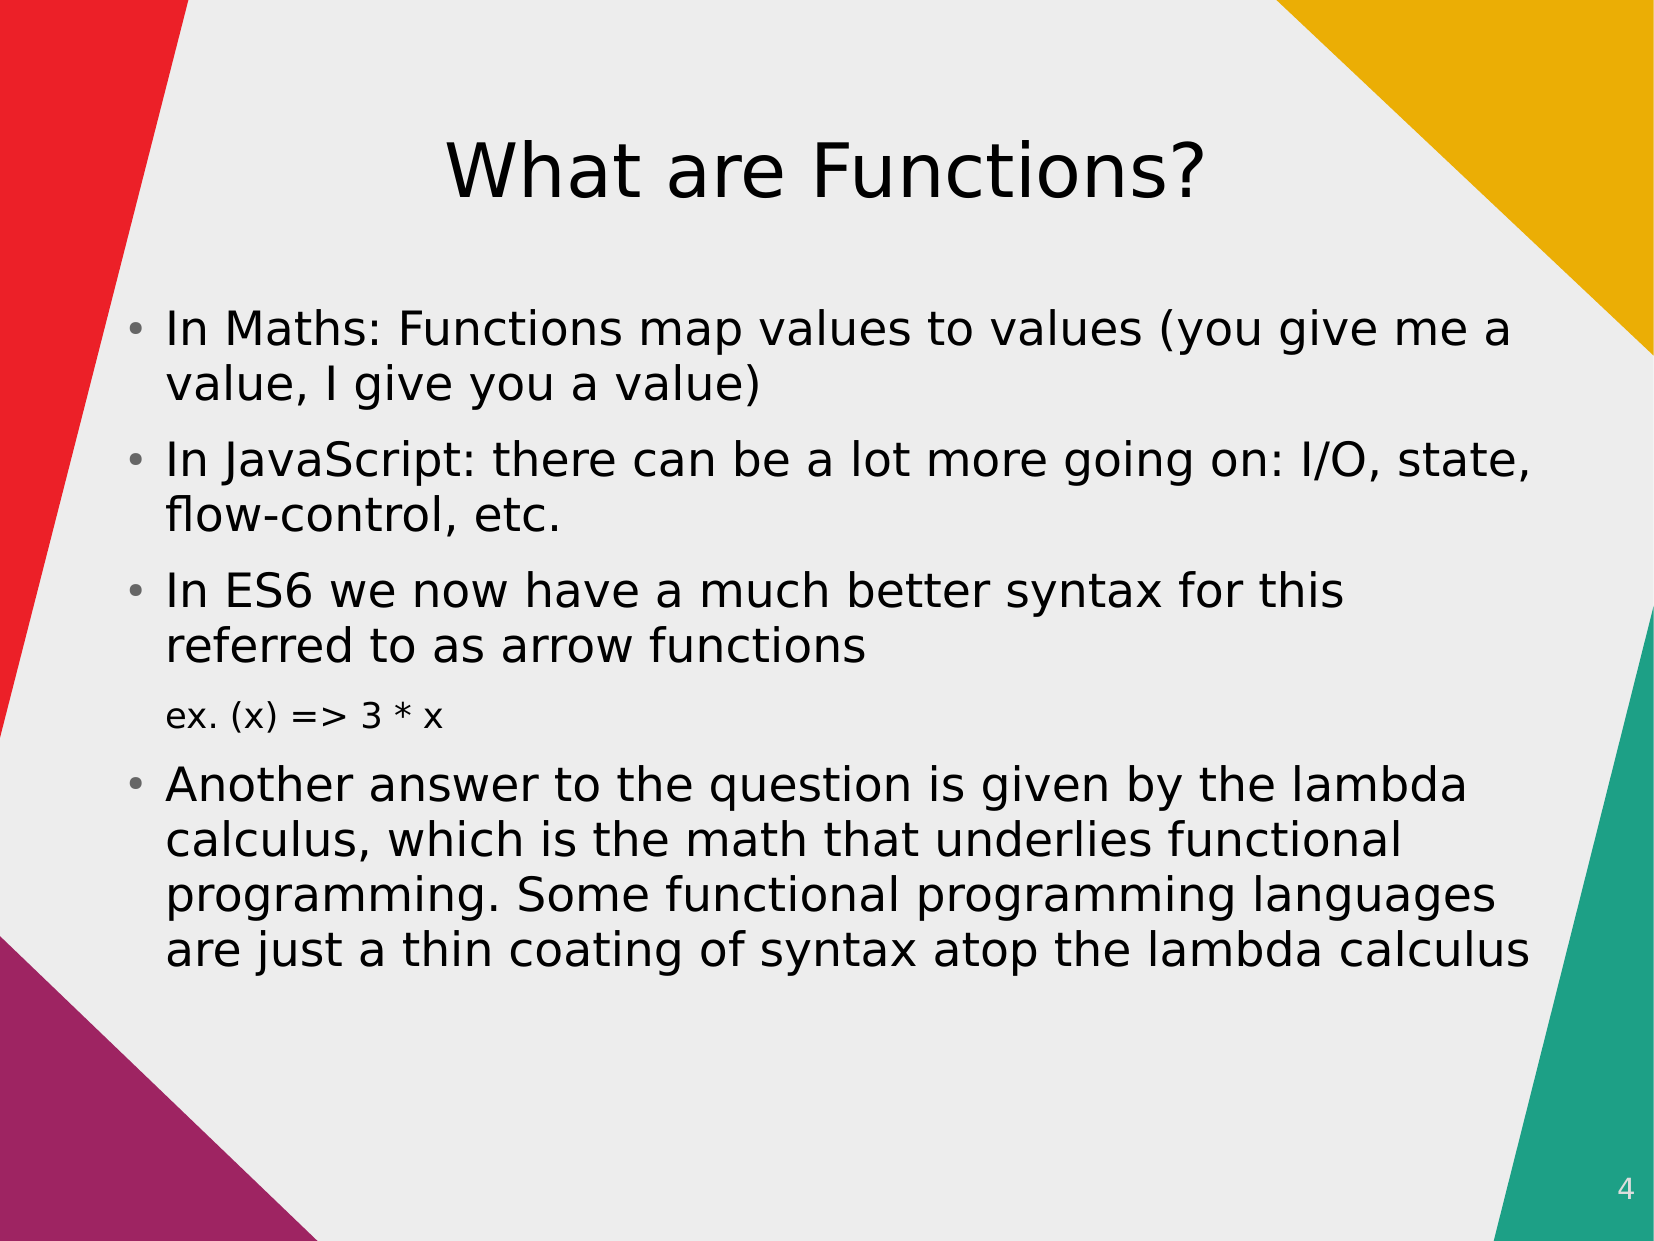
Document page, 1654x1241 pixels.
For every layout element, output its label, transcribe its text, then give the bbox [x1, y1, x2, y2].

title What are Functions? [114, 73, 1539, 271]
list In Maths: Functions map values to values (you give me a value, I give you a value) In JavaScript: there can be a lot more going on: I/O, state, flow-control, etc. In ES6 we now have a much better syntax for this referred to as arrow functions ex. (x) => 3 * x Another answer to the question is given by the lambda calculus, which is the math that underlies functional programming. Some functional programming languages are just a thin coating of syntax atop the lambda calculus [114, 302, 1539, 1033]
